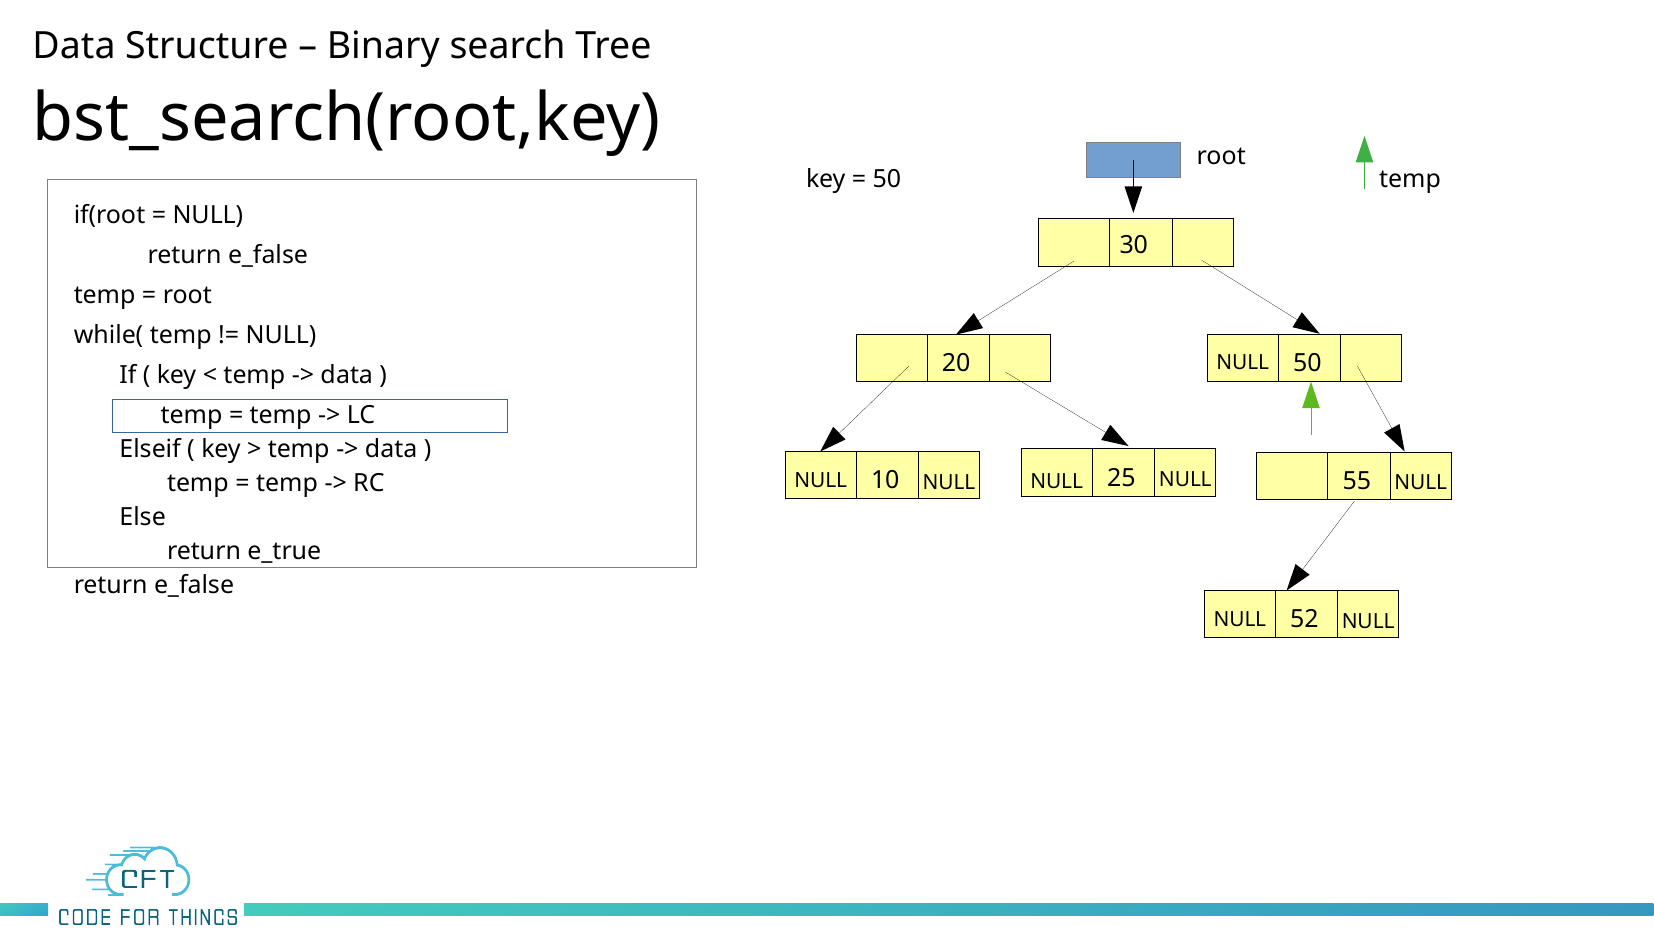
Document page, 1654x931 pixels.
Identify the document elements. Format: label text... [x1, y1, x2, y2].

text_box [856, 334, 927, 382]
text_box NULL [1201, 340, 1286, 380]
text_box NULL [1379, 460, 1464, 500]
text_box 25 [1092, 451, 1155, 497]
text_box [1110, 218, 1172, 267]
text_box [1256, 452, 1327, 500]
text_box NULL [1015, 458, 1100, 498]
text_box NULL [908, 459, 992, 499]
text_box [1207, 334, 1278, 340]
text_box 52 [1275, 593, 1338, 638]
text_box temp [1364, 153, 1460, 198]
text_box 50 [1278, 337, 1341, 382]
text_box 20 [927, 337, 989, 382]
text_box key = 50 [791, 153, 945, 198]
text_box root [1181, 130, 1262, 175]
text_box [919, 451, 980, 459]
title Data Structure – Binary search Tree bst_search(root,key) [32, 12, 1184, 166]
text_box [1338, 590, 1399, 598]
text_box if(root = NULL) return e_false temp = root while( temp != NULL) If ( key < temp -> data ) temp = temp -> LC Elseif ( key > temp -> data ) temp = temp -> RC Else return e_true return e_false [59, 189, 556, 556]
text_box [1341, 334, 1402, 382]
text_box NULL [1198, 596, 1283, 636]
text_box NULL [1144, 456, 1228, 496]
text_box 10 [856, 454, 918, 499]
picture [59, 846, 237, 925]
text_box [785, 451, 856, 457]
text_box [1391, 452, 1452, 460]
text_box NULL [1327, 598, 1411, 638]
text_box [47, 179, 697, 568]
text_box [1173, 218, 1234, 267]
text_box 55 [1327, 455, 1390, 500]
text_box [990, 334, 1051, 382]
text_box 30 [1104, 219, 1167, 264]
text_box [1038, 218, 1109, 267]
text_box [1155, 448, 1216, 456]
text_box [1021, 448, 1092, 458]
text_box [1204, 590, 1275, 596]
text_box [1086, 142, 1181, 178]
text_box NULL [779, 457, 863, 497]
